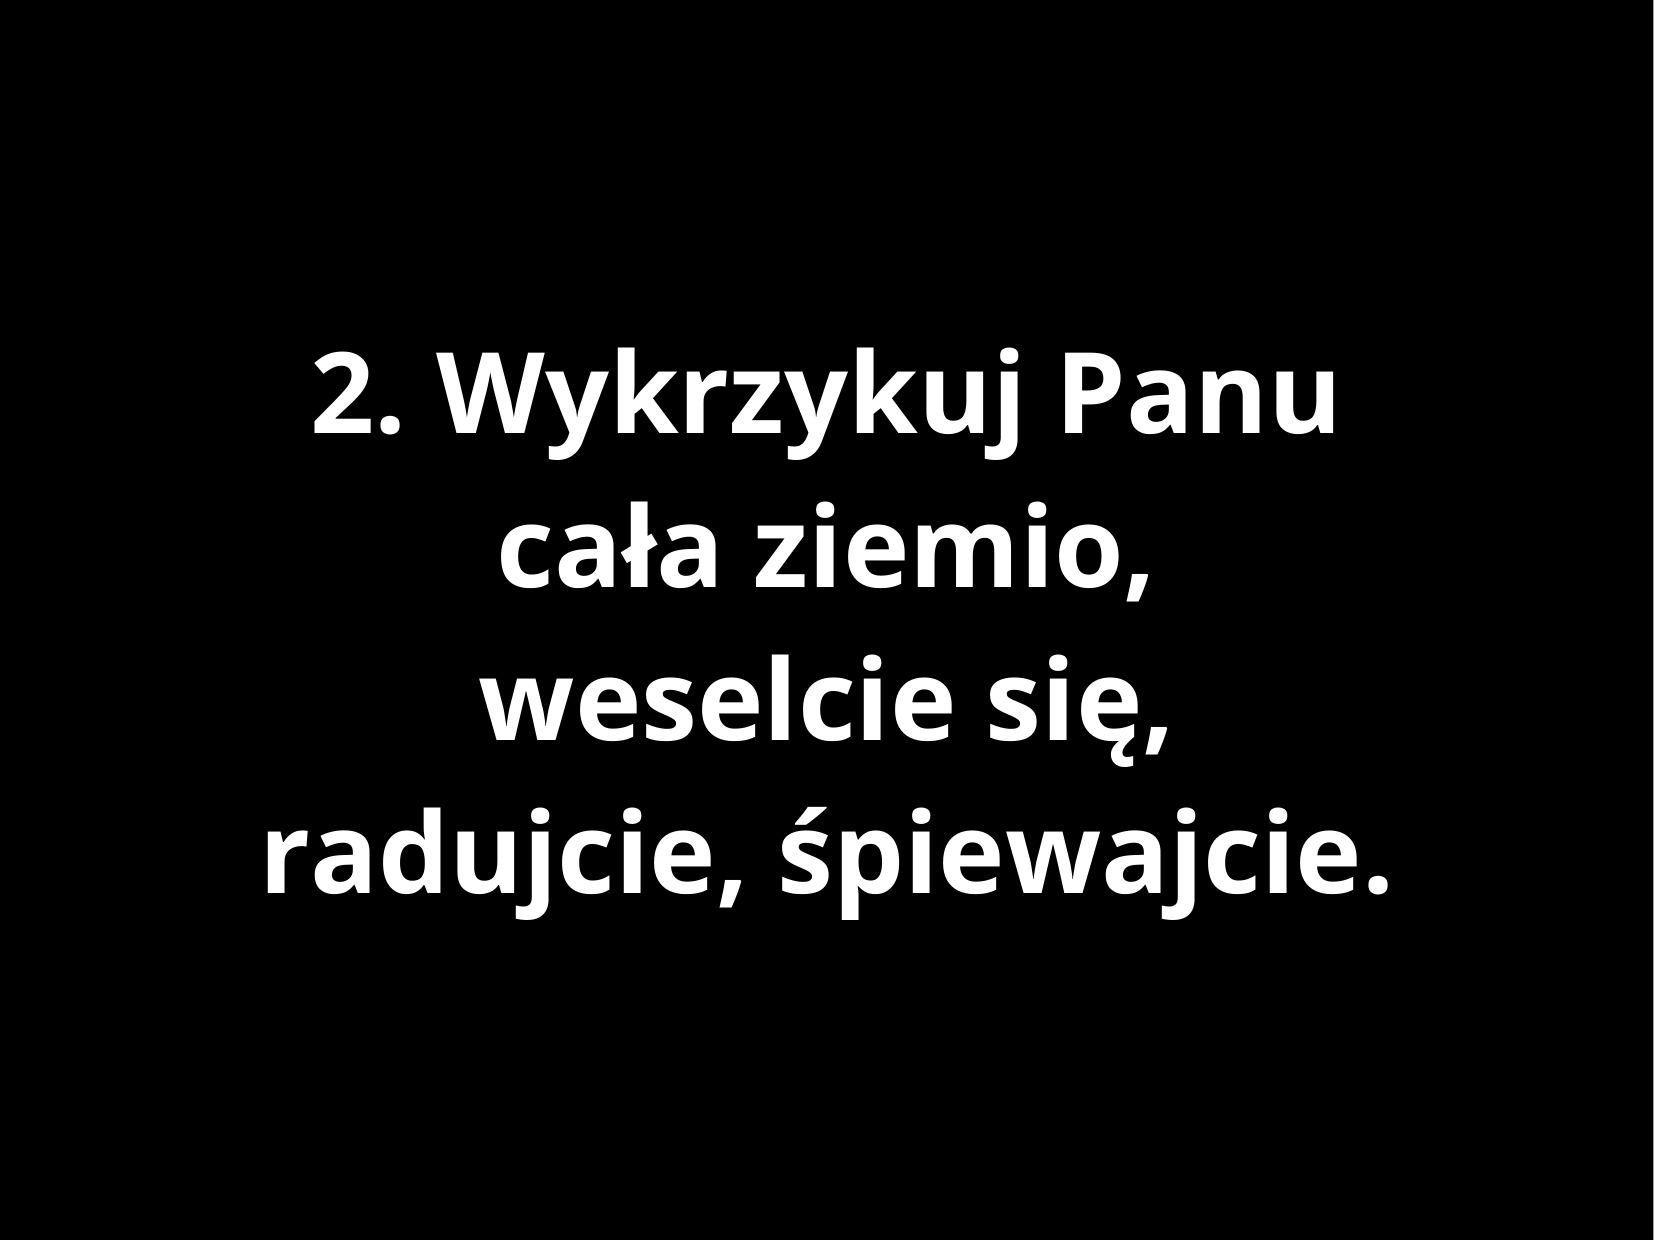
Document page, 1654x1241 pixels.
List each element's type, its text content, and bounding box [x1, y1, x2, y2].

title 2. Wykrzykuj Panu cała ziemio, weselcie się, radujcie, śpiewajcie. [0, 0, 1654, 1241]
